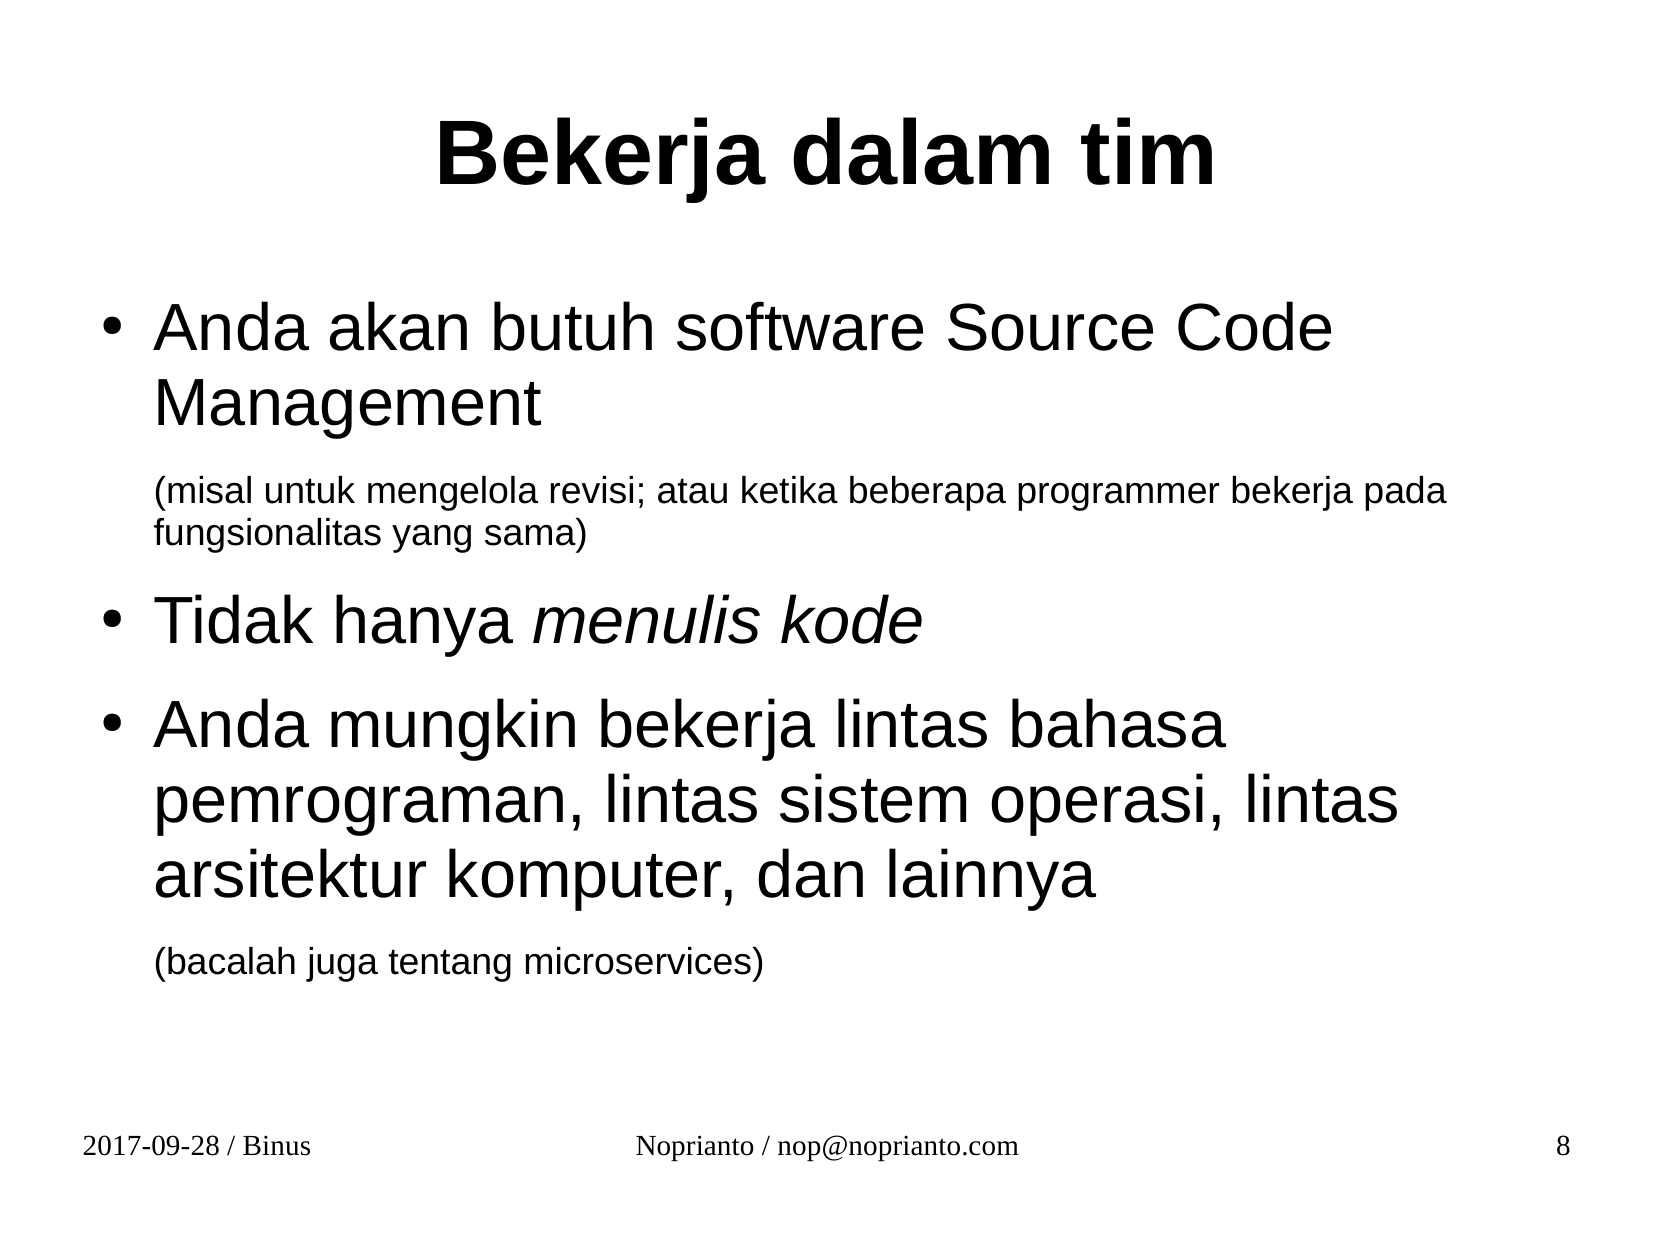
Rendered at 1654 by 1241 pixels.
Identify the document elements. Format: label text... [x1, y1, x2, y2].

title Bekerja dalam tim [82, 49, 1571, 257]
list Anda akan butuh software Source Code Management (misal untuk mengelola revisi; atau ketika beberapa programmer bekerja pada fungsionalitas yang sama) Tidak hanya menulis kode Anda mungkin bekerja lintas bahasa pemrograman, lintas sistem operasi, lintas arsitektur komputer, dan lainnya (bacalah juga tentang microservices) [82, 290, 1571, 1010]
